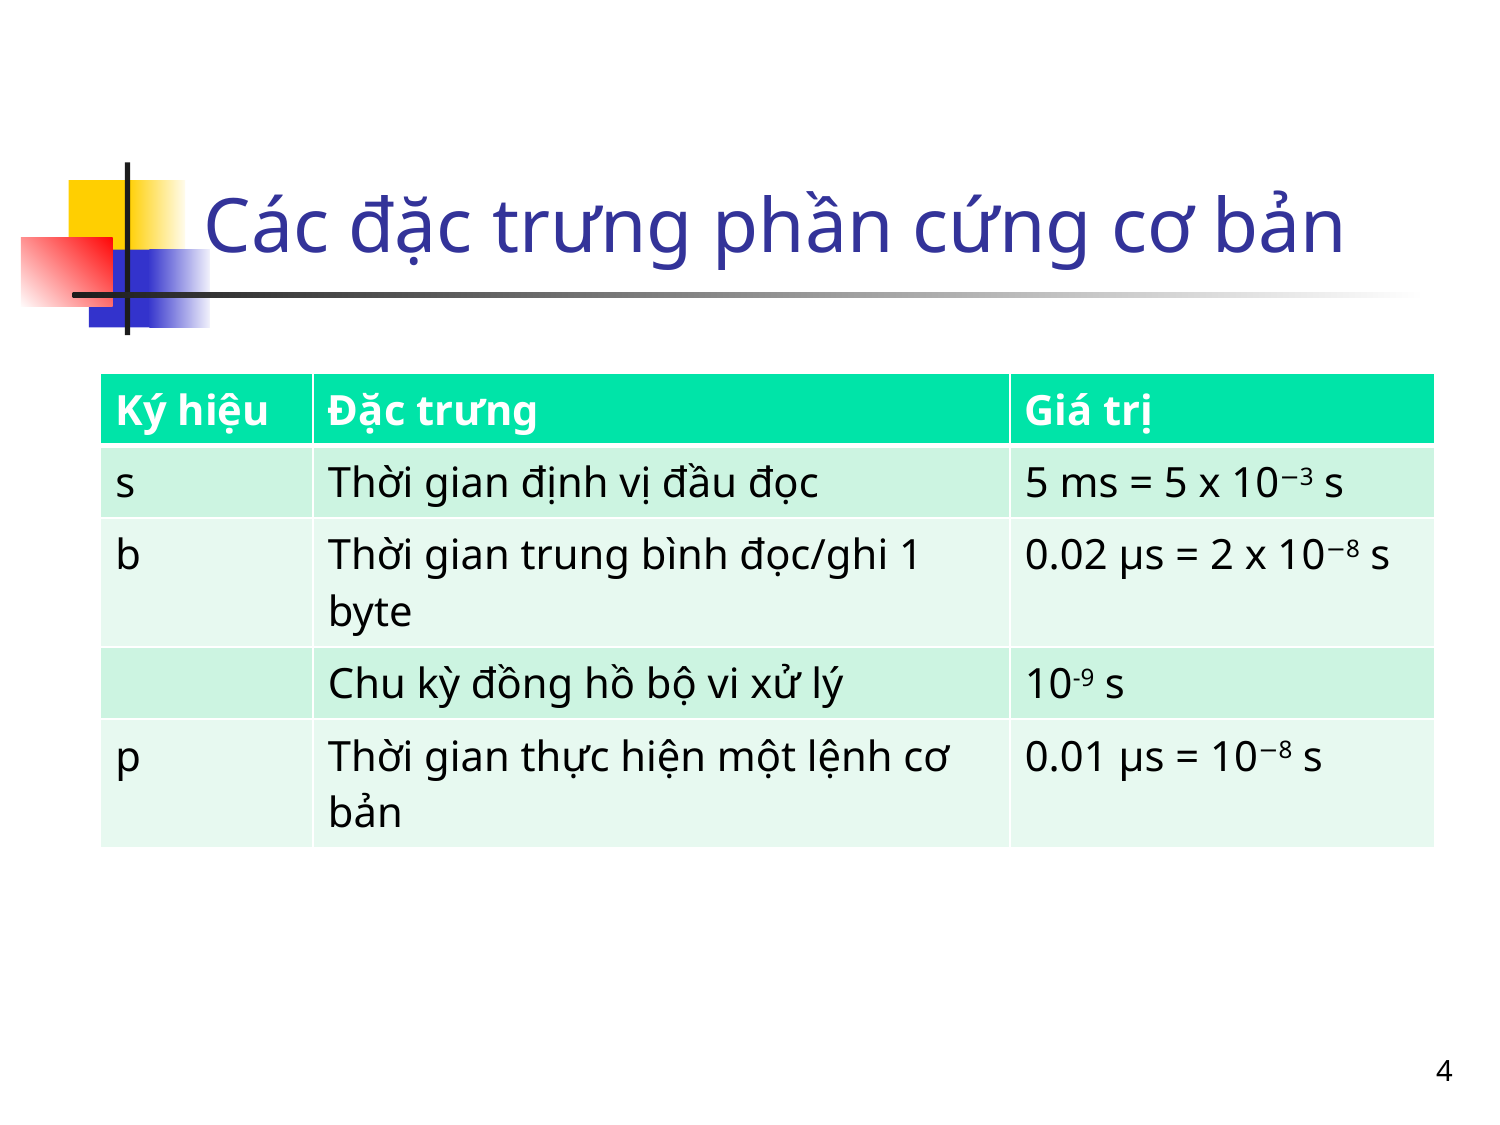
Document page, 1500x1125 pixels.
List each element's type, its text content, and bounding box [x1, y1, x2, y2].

table_cell 10-9 s [1011, 648, 1434, 718]
table_header Ký hiệu [101, 374, 312, 443]
table_cell Chu kỳ đồng hồ bộ vi xử lý [314, 648, 1009, 718]
table_cell s [101, 448, 312, 517]
table_cell [101, 648, 312, 718]
table_cell Thời gian định vị đầu đọc [314, 448, 1009, 517]
table_cell Thời gian thực hiện một lệnh cơ bản [314, 720, 1009, 847]
table_cell b [101, 519, 312, 646]
table_cell 0.02 μs = 2 x 10−8 s [1011, 519, 1434, 646]
table_header Giá trị [1011, 374, 1434, 443]
slide_number <number> [1155, 1024, 1468, 1100]
table_cell 0.01 μs = 10−8 s [1011, 720, 1434, 847]
table_cell 5 ms = 5 x 10−3 s [1011, 448, 1434, 517]
title Các đặc trưng phần cứng cơ bản [188, 35, 1468, 275]
table_cell Thời gian trung bình đọc/ghi 1 byte [314, 519, 1009, 646]
table_cell p [101, 720, 312, 847]
table_header Đặc trưng [314, 374, 1009, 443]
